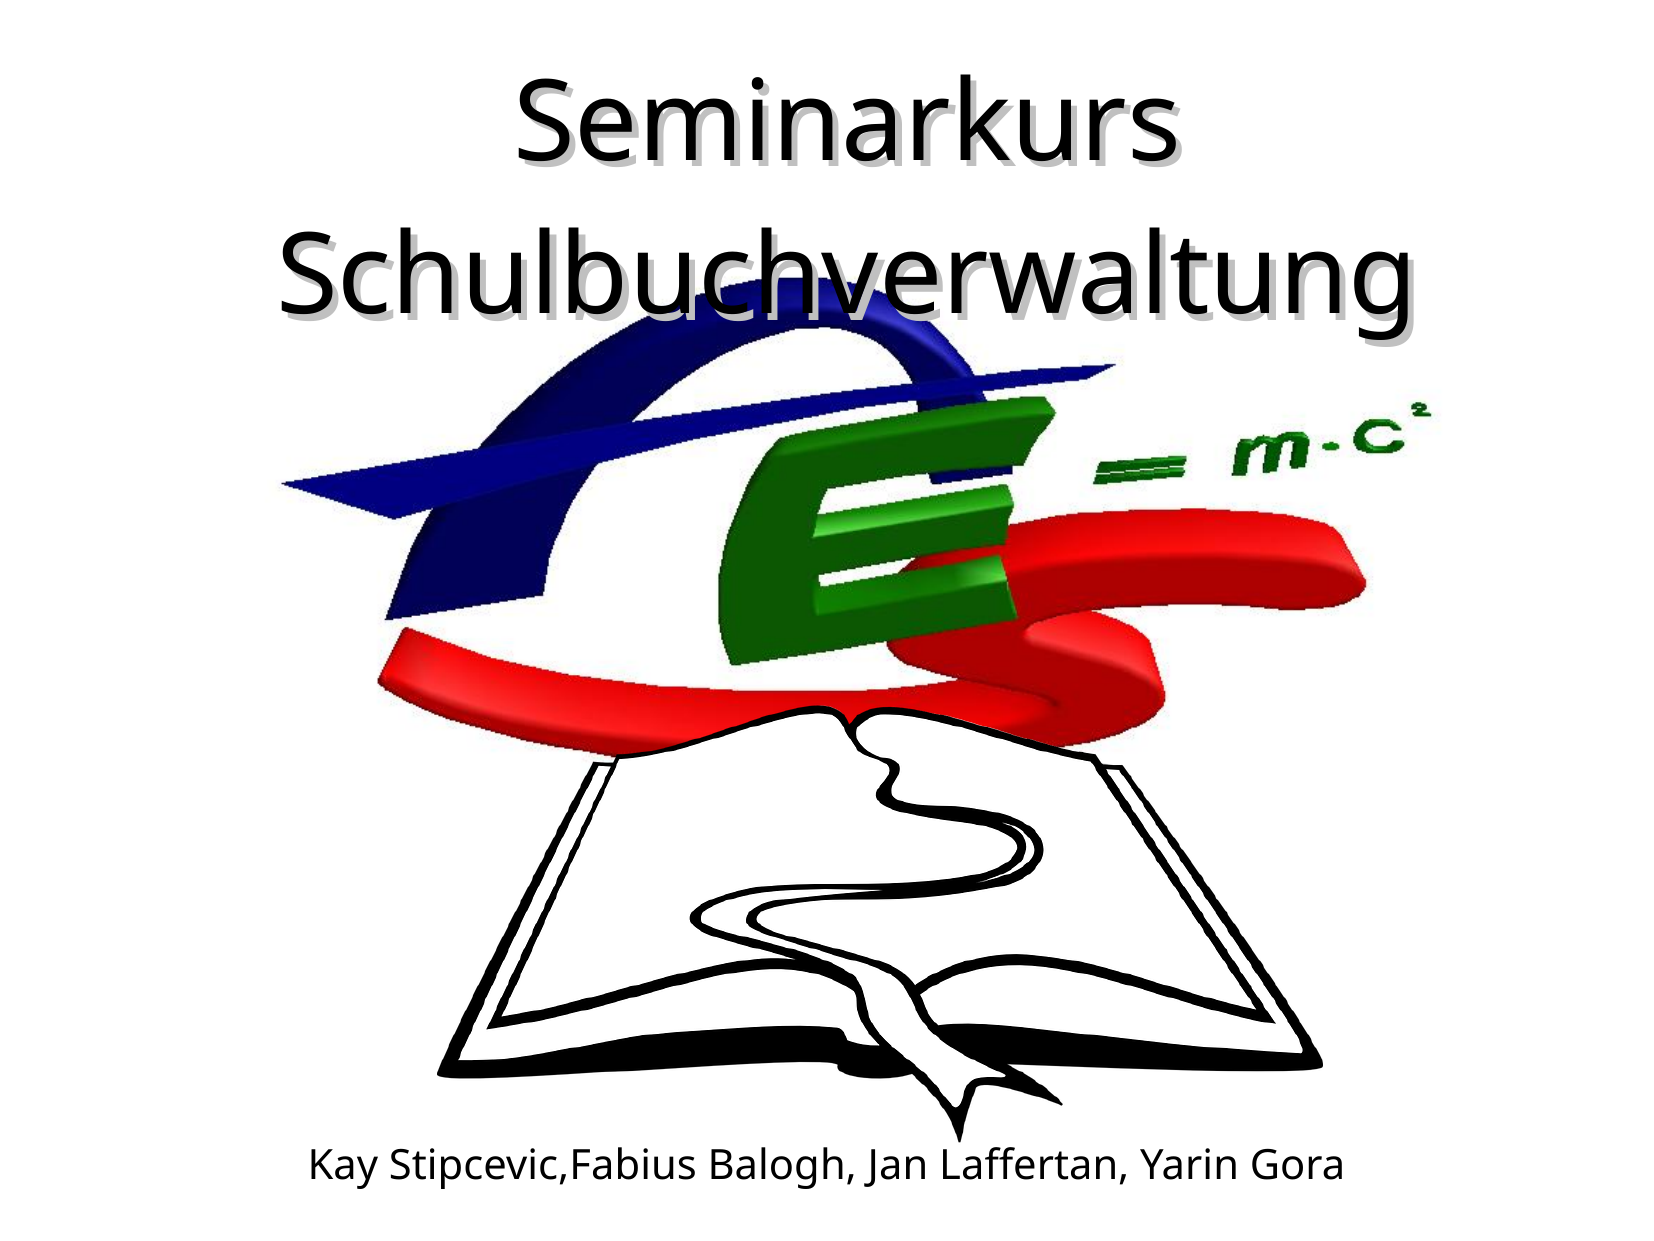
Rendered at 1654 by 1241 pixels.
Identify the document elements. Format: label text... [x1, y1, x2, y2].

text_box Seminarkurs Schulbuchverwaltung [112, 32, 1583, 331]
text_box Kay Stipcevic,Fabius Balogh, Jan Laffertan, Yarin Gora [253, 1127, 1400, 1196]
picture [129, 5, 1625, 1128]
